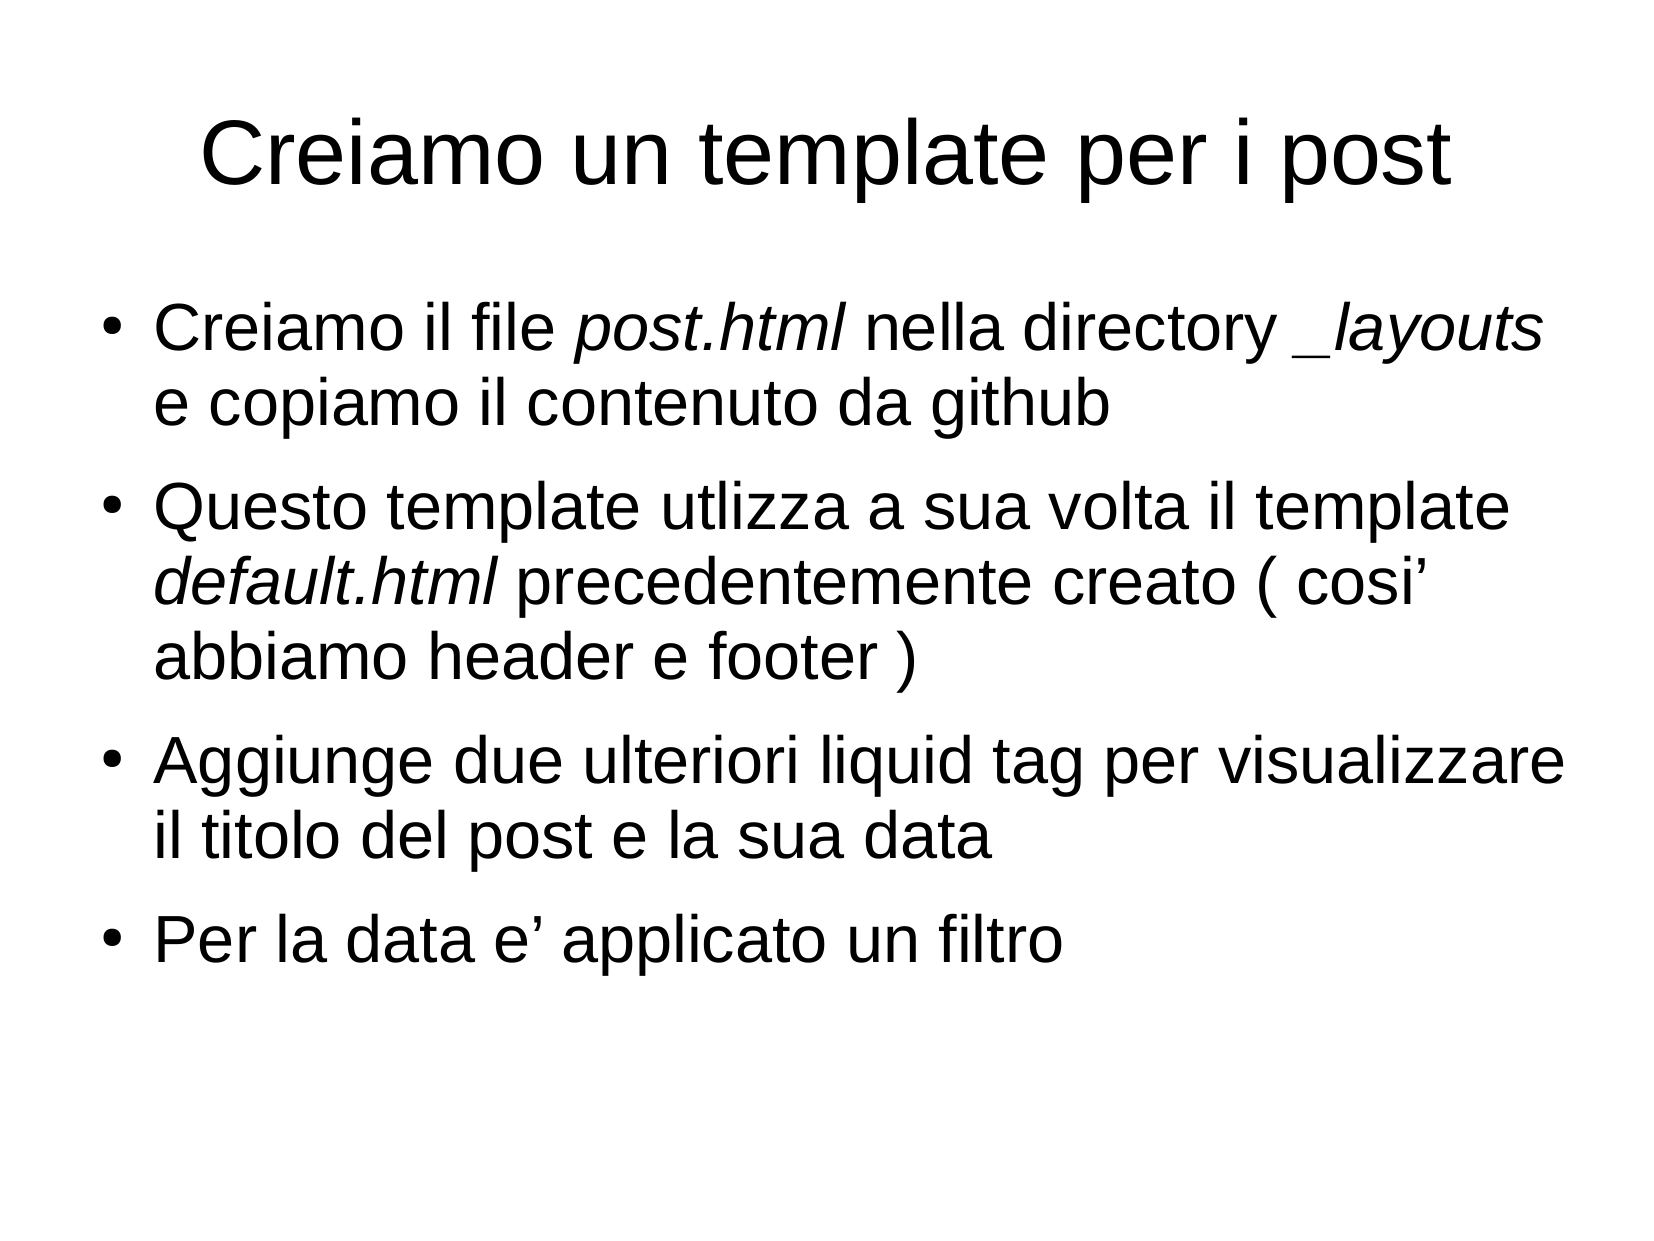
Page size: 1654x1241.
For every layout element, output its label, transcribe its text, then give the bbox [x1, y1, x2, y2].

list Creiamo il file post.html nella directory _layouts e copiamo il contenuto da github Questo template utlizza a sua volta il template default.html precedentemente creato ( cosi’ abbiamo header e footer ) Aggiunge due ulteriori liquid tag per visualizzare il titolo del post e la sua data Per la data e’ applicato un filtro [82, 290, 1571, 1010]
title Creiamo un template per i post [82, 49, 1571, 257]
